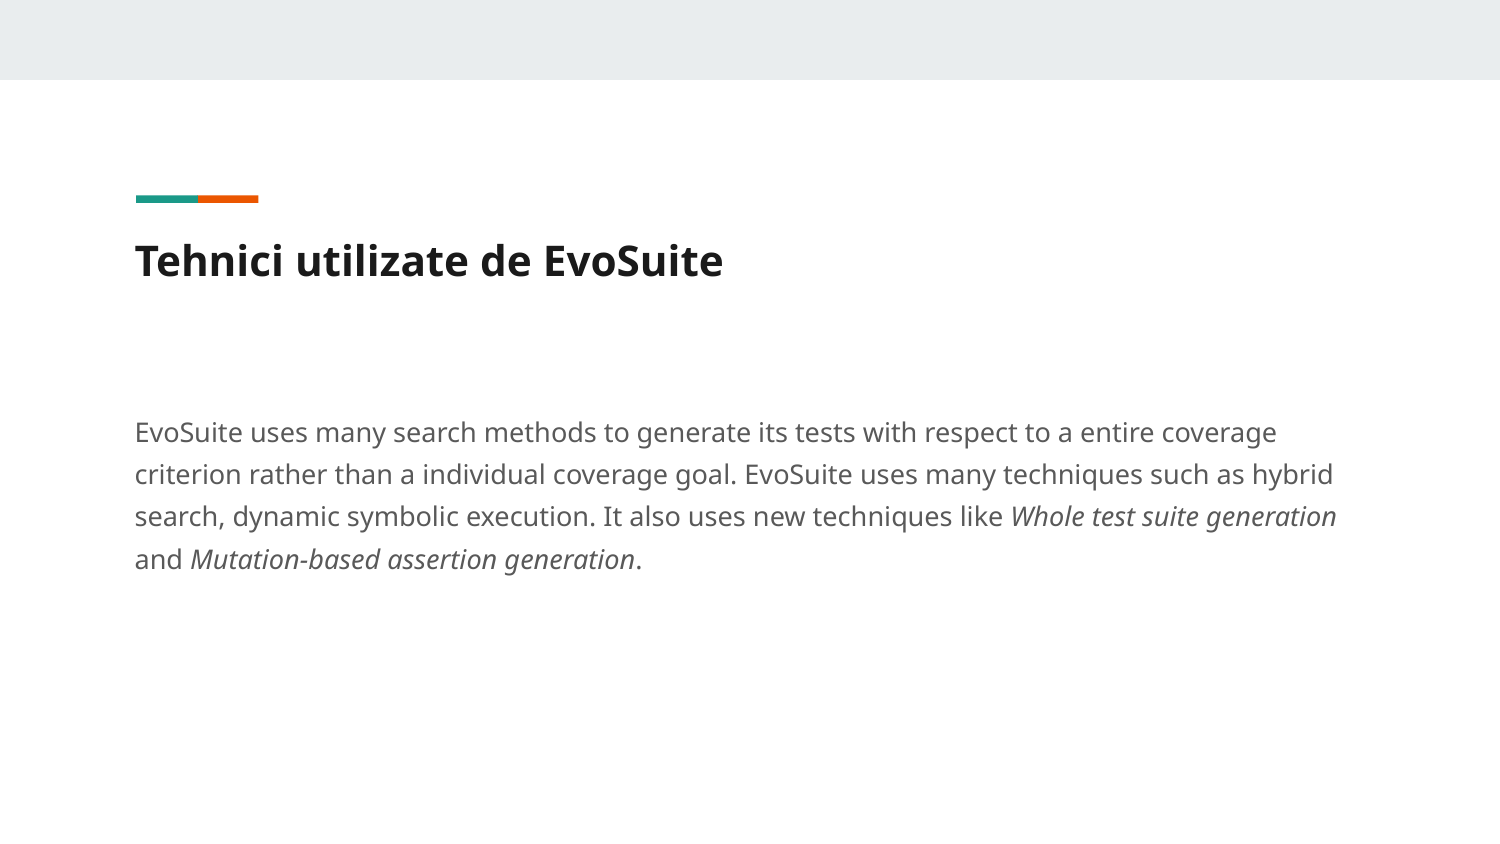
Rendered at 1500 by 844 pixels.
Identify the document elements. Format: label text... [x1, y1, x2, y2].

title Tehnici utilizate de EvoSuite [119, 216, 1381, 305]
list EvoSuite uses many search methods to generate its tests with respect to a entire coverage criterion rather than a individual coverage goal. EvoSuite uses many techniques such as hybrid search, dynamic symbolic execution. It also uses new techniques like Whole test suite generation and Mutation-based assertion generation. [119, 393, 1381, 712]
